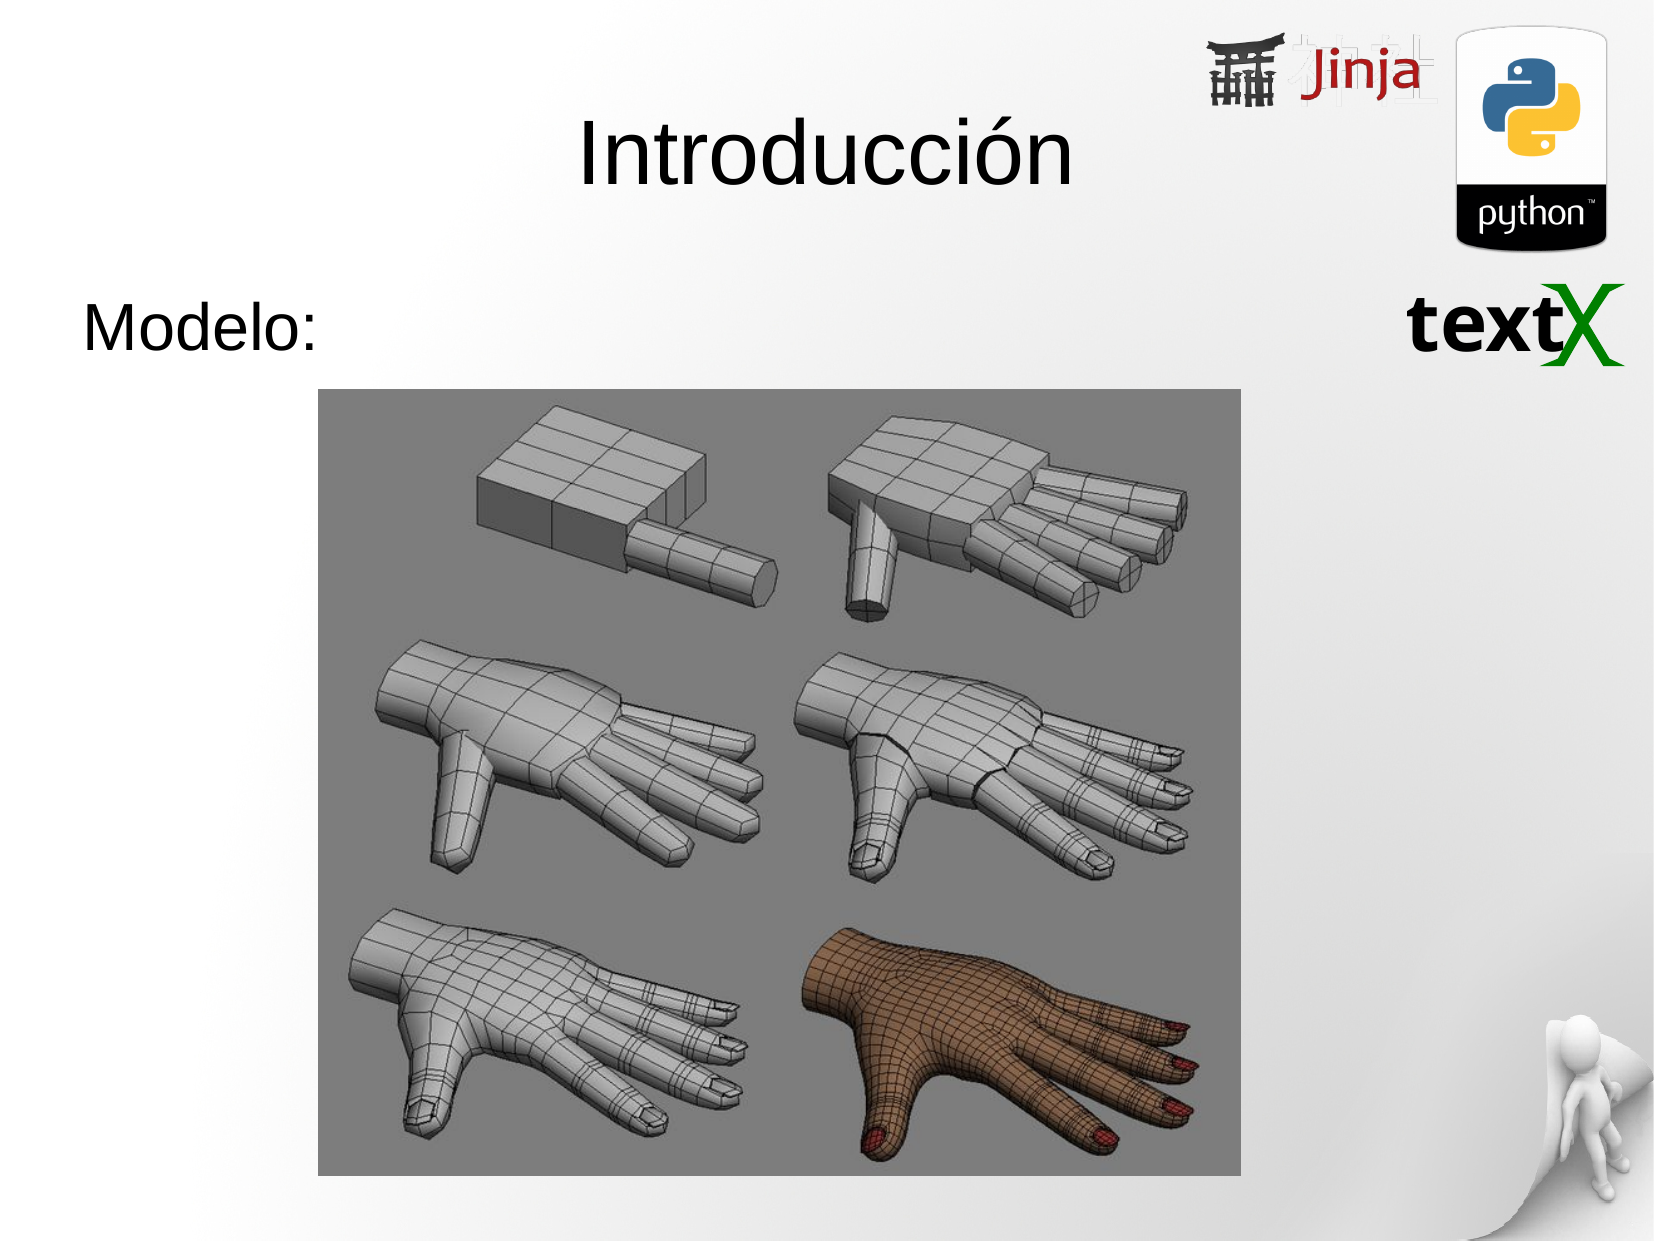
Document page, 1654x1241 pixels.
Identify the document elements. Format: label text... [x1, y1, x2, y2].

picture [0, 0, 1654, 1241]
title Introducción [82, 49, 1571, 257]
subtitle Modelo: [82, 290, 1571, 1010]
